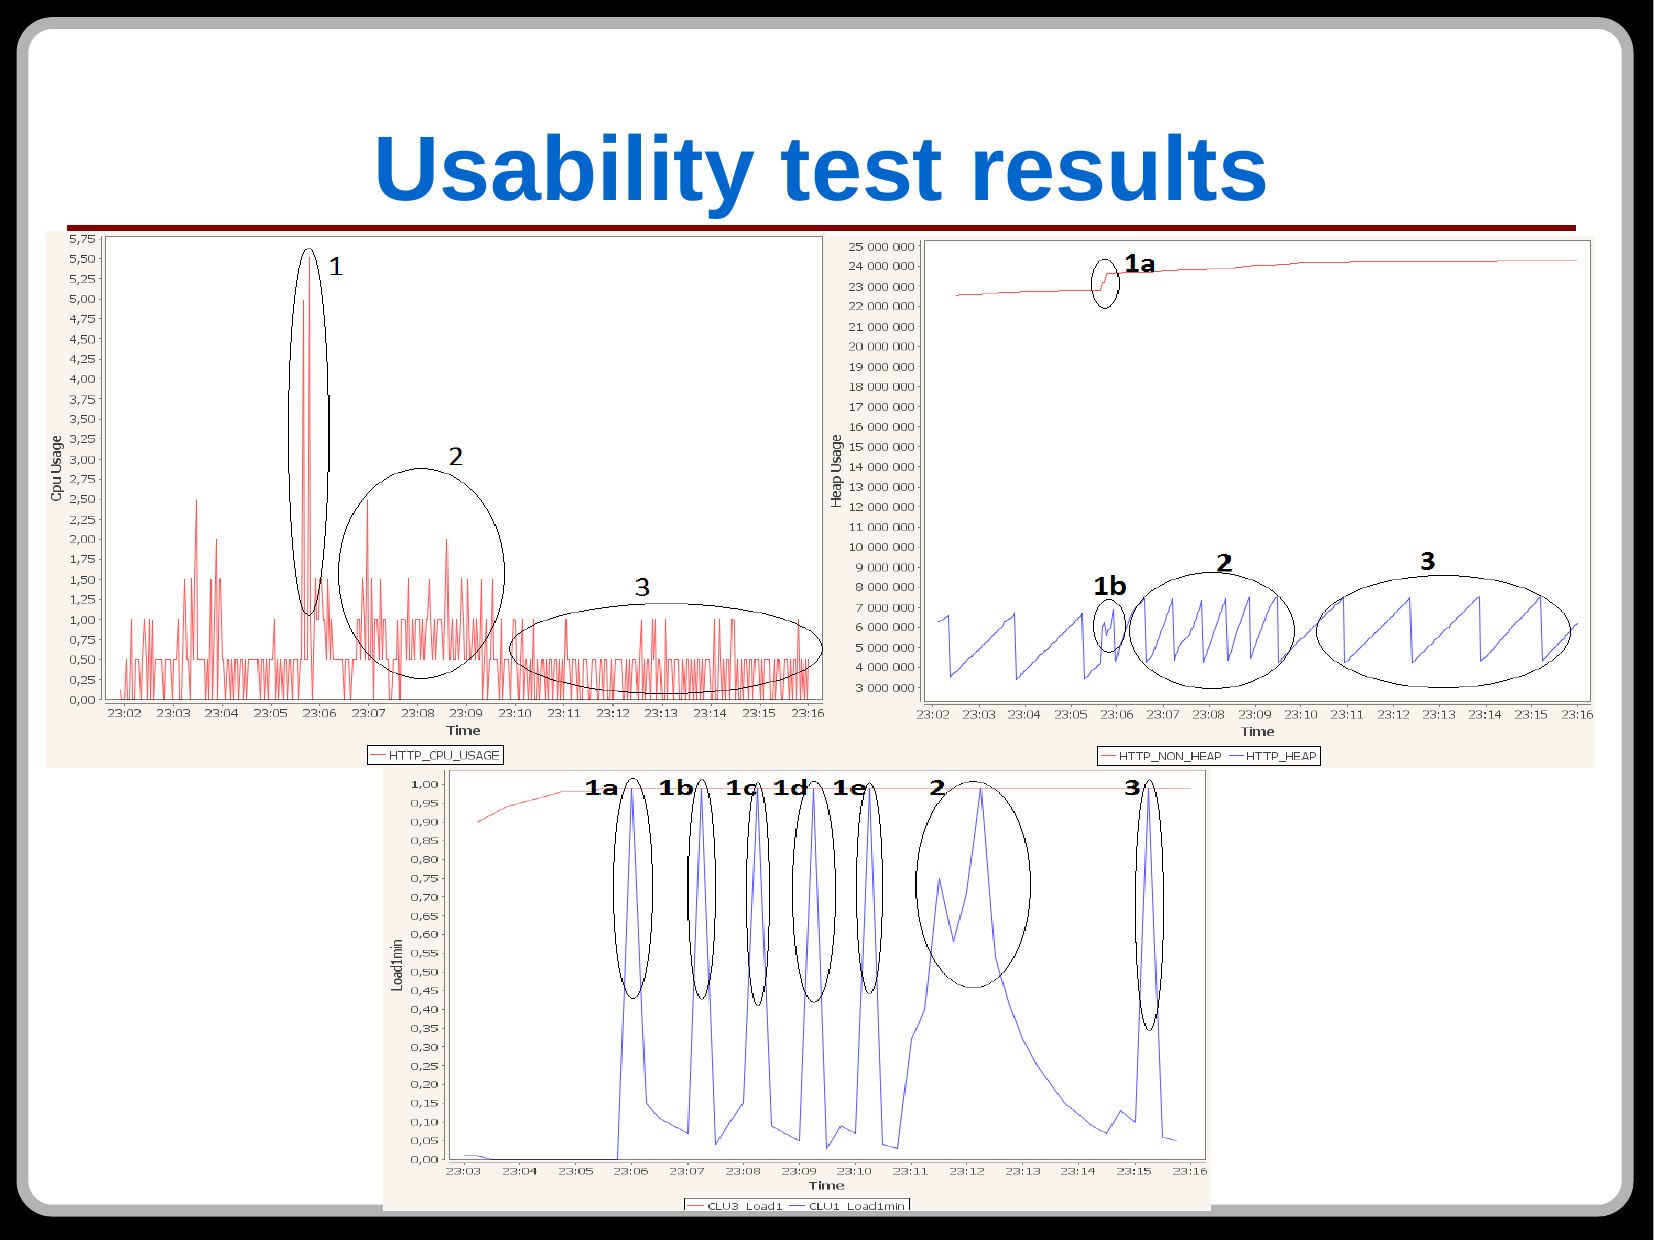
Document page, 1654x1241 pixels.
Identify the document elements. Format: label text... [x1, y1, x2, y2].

title Usability test results [67, 64, 1577, 236]
picture [46, 231, 1595, 1211]
